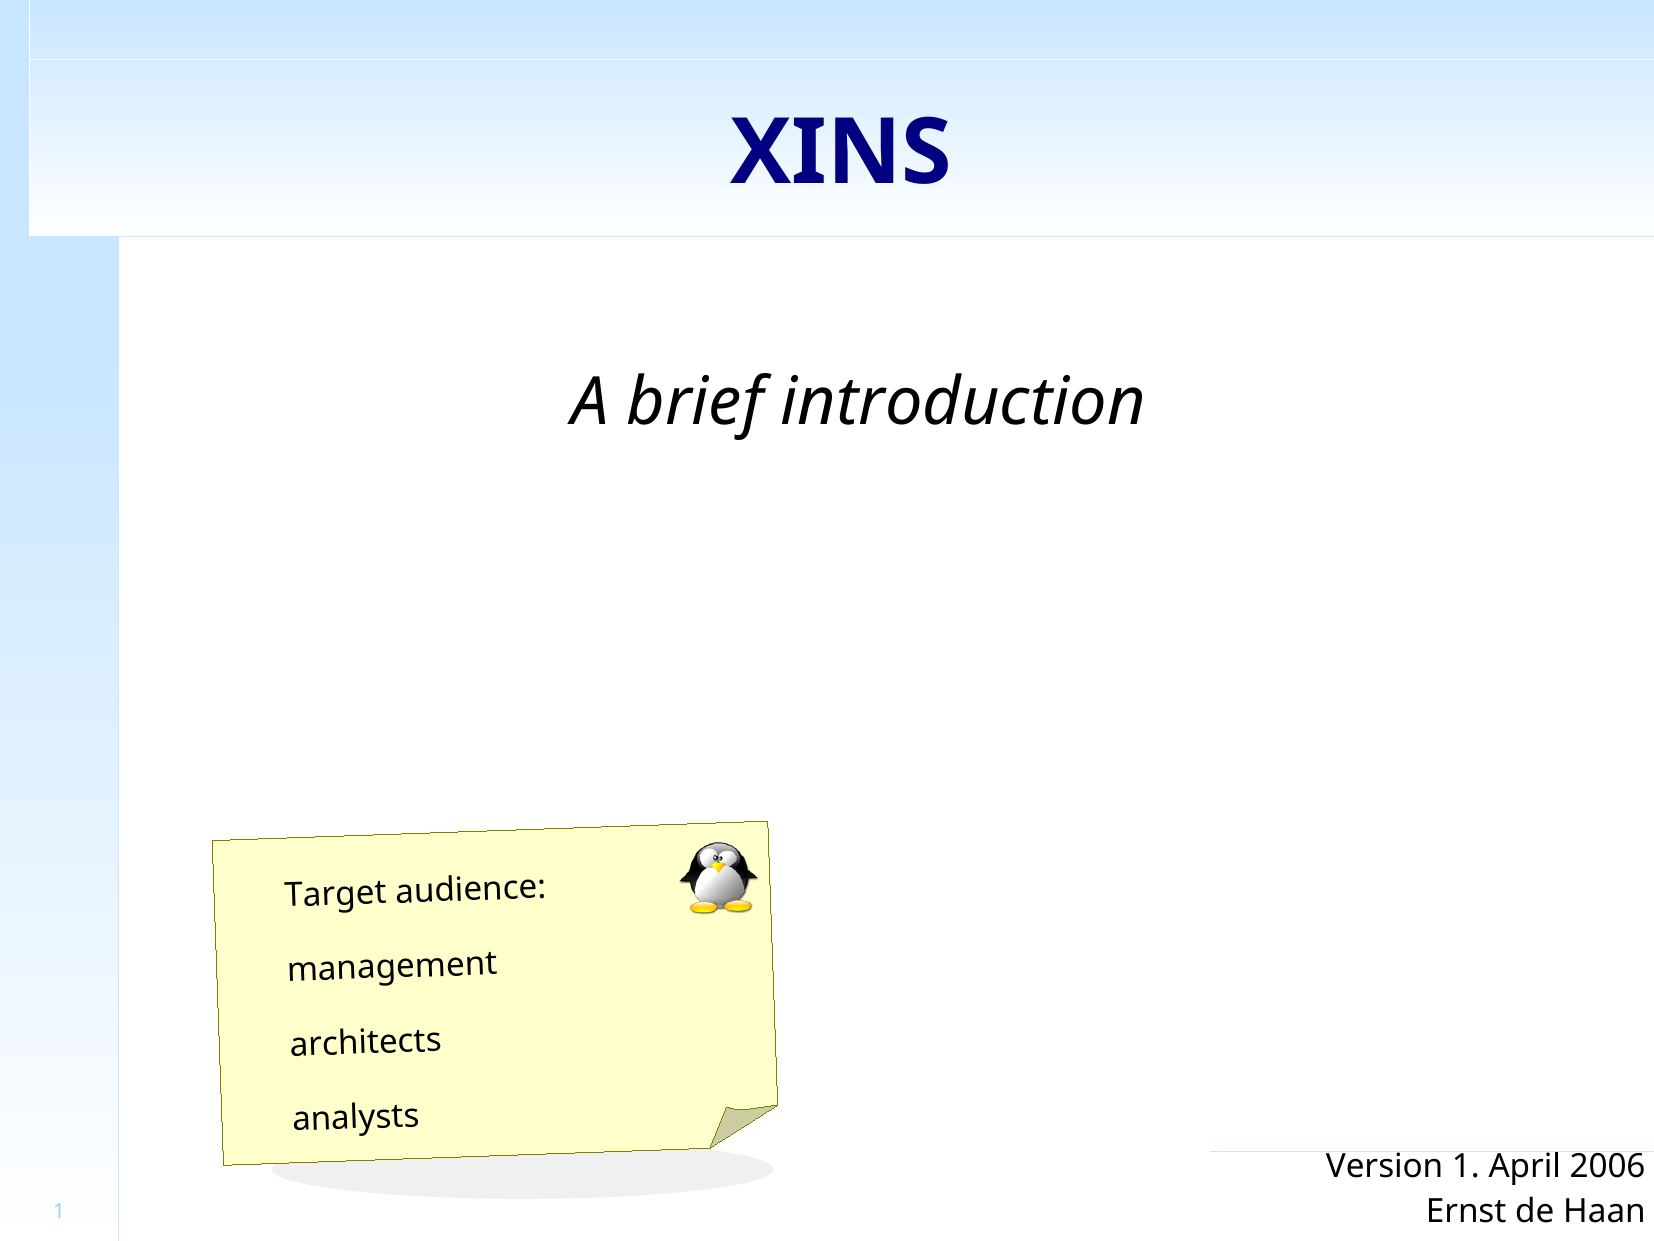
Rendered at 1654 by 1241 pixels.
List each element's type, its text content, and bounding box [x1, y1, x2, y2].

title XINS [29, 59, 1654, 237]
text_box [212, 821, 778, 1199]
text_box Version 1. April 2006 Ernst de Haan [1151, 1136, 1654, 1240]
text_box A brief introduction [147, 295, 1536, 502]
picture [677, 836, 759, 917]
list Target audience: management architects analysts [265, 857, 718, 1122]
